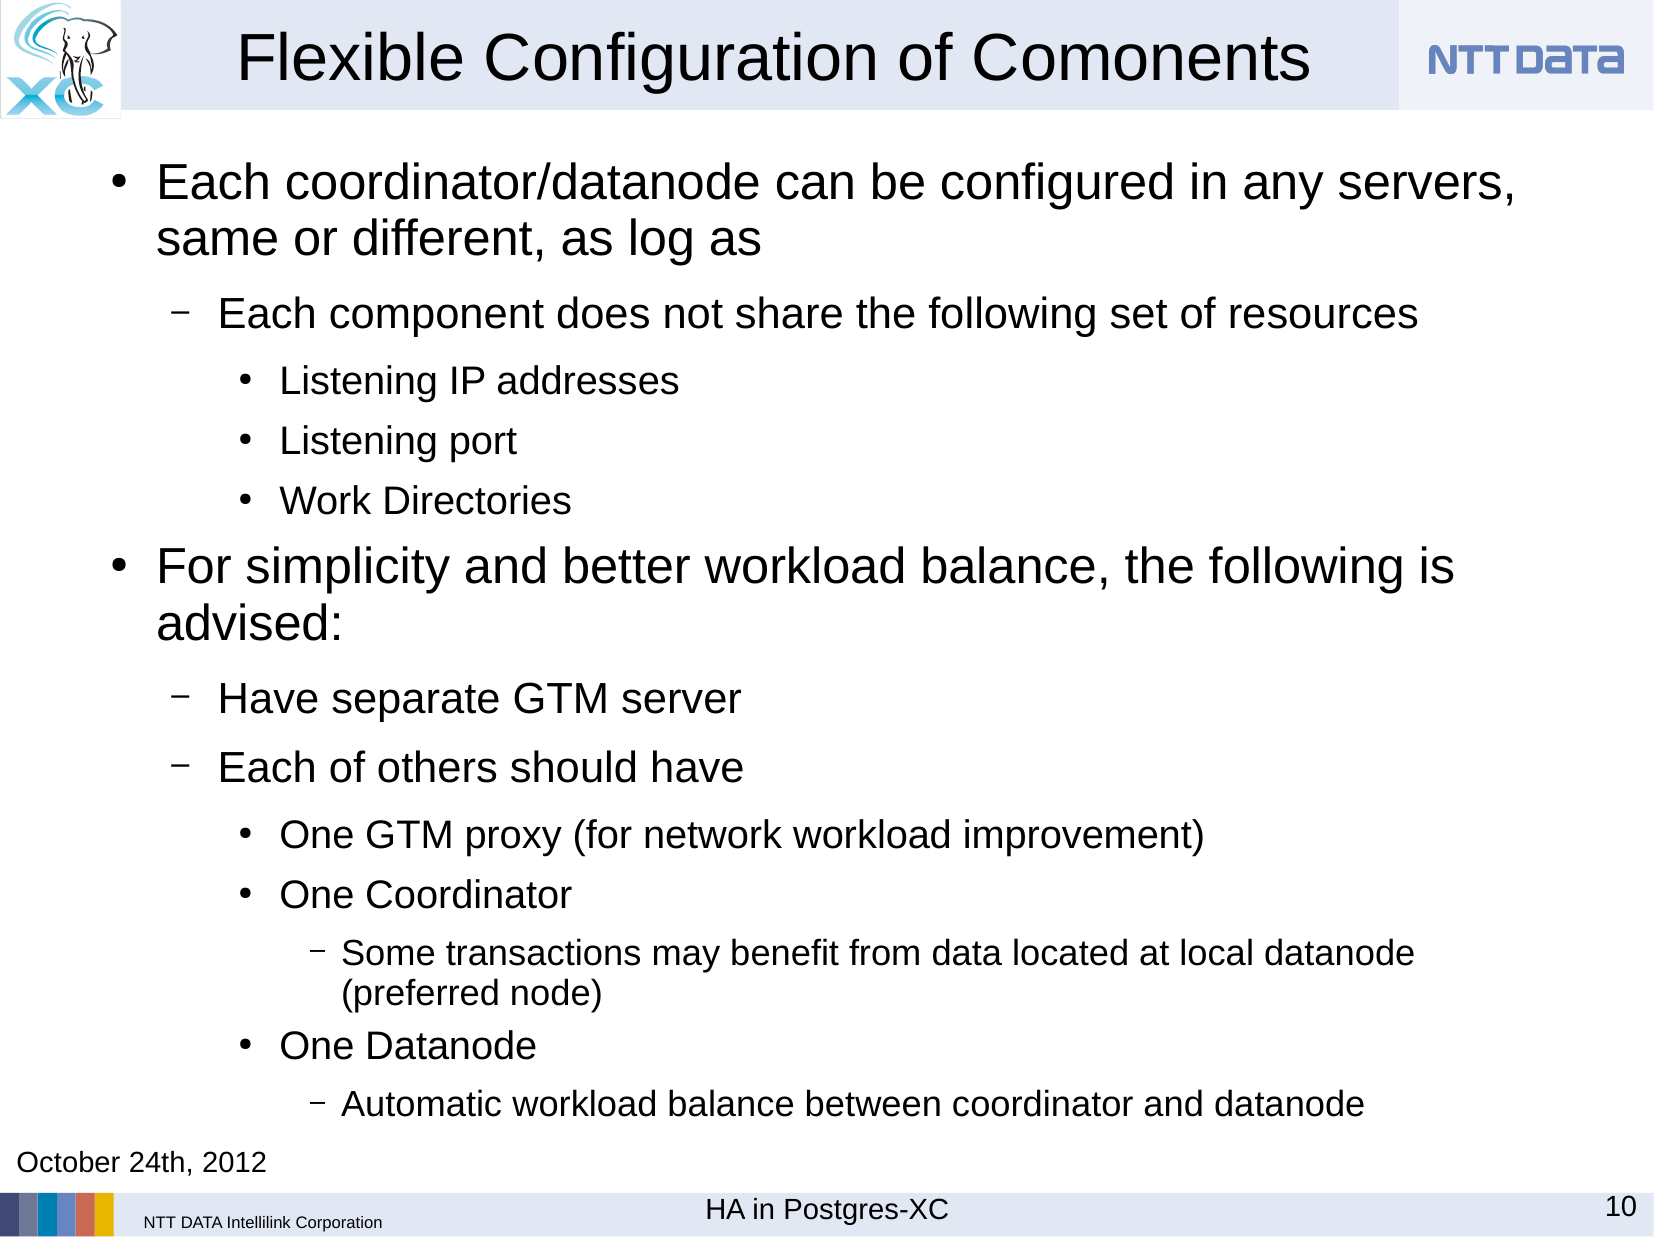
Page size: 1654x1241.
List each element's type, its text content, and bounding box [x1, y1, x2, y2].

list Each coordinator/datanode can be configured in any servers, same or different, as log as Each component does not share the following set of resources Listening IP addresses Listening port Work Directories For simplicity and better workload balance, the following is advised: Have separate GTM server Each of others should have One GTM proxy (for network workload improvement) One Coordinator Some transactions may benefit from data located at local datanode (preferred node) One Datanode Automatic workload balance between coordinator and datanode [94, 153, 1583, 1134]
title Flexible Configuration of Comonents [120, 3, 1430, 110]
picture [1430, 45, 1624, 74]
picture [0, 0, 121, 119]
